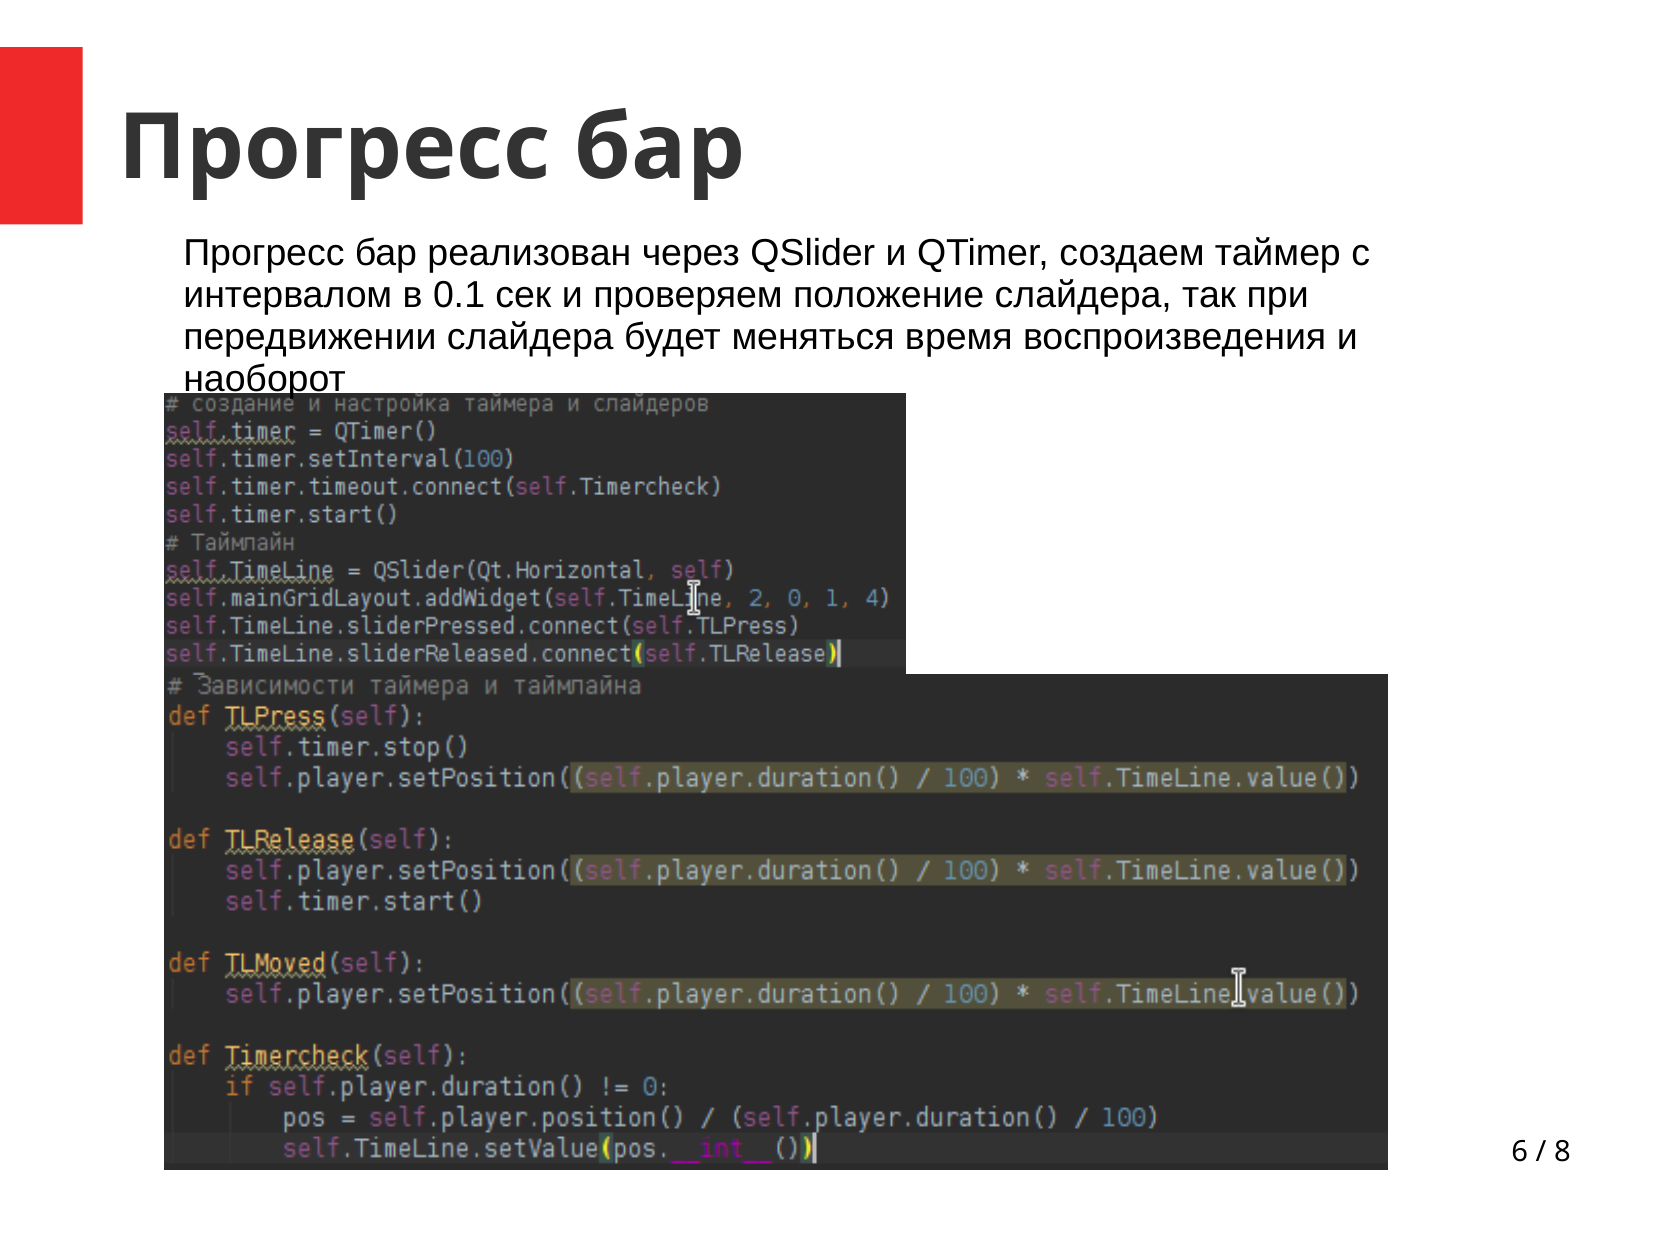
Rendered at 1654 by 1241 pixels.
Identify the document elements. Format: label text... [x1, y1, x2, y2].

text_box Прогресс бар реализован через QSlider и QTimer, создаем таймер с интервалом в 0.1 сек и проверяем положение слайдера, так при передвижении слайдера будет меняться время воспроизведения и наоборот [168, 224, 1480, 408]
title Прогресс бар [118, 49, 1571, 237]
picture [164, 393, 1388, 1170]
